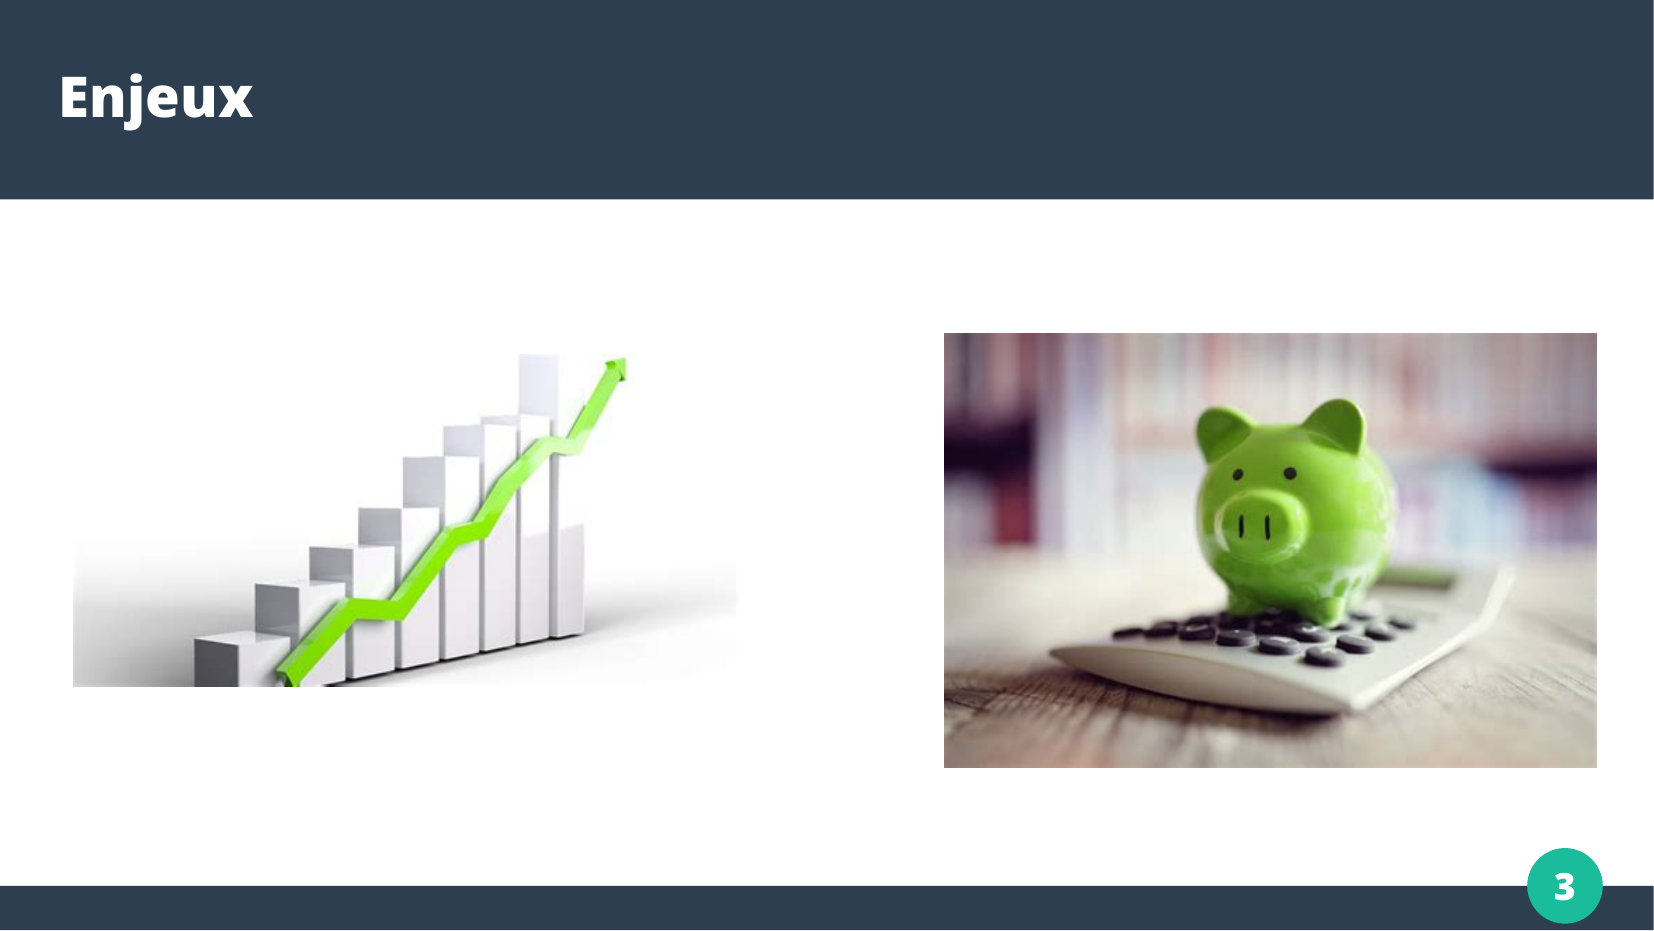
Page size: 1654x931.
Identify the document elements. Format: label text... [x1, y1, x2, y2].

title Enjeux [59, 37, 1595, 155]
picture [944, 333, 1597, 768]
picture [73, 354, 739, 687]
